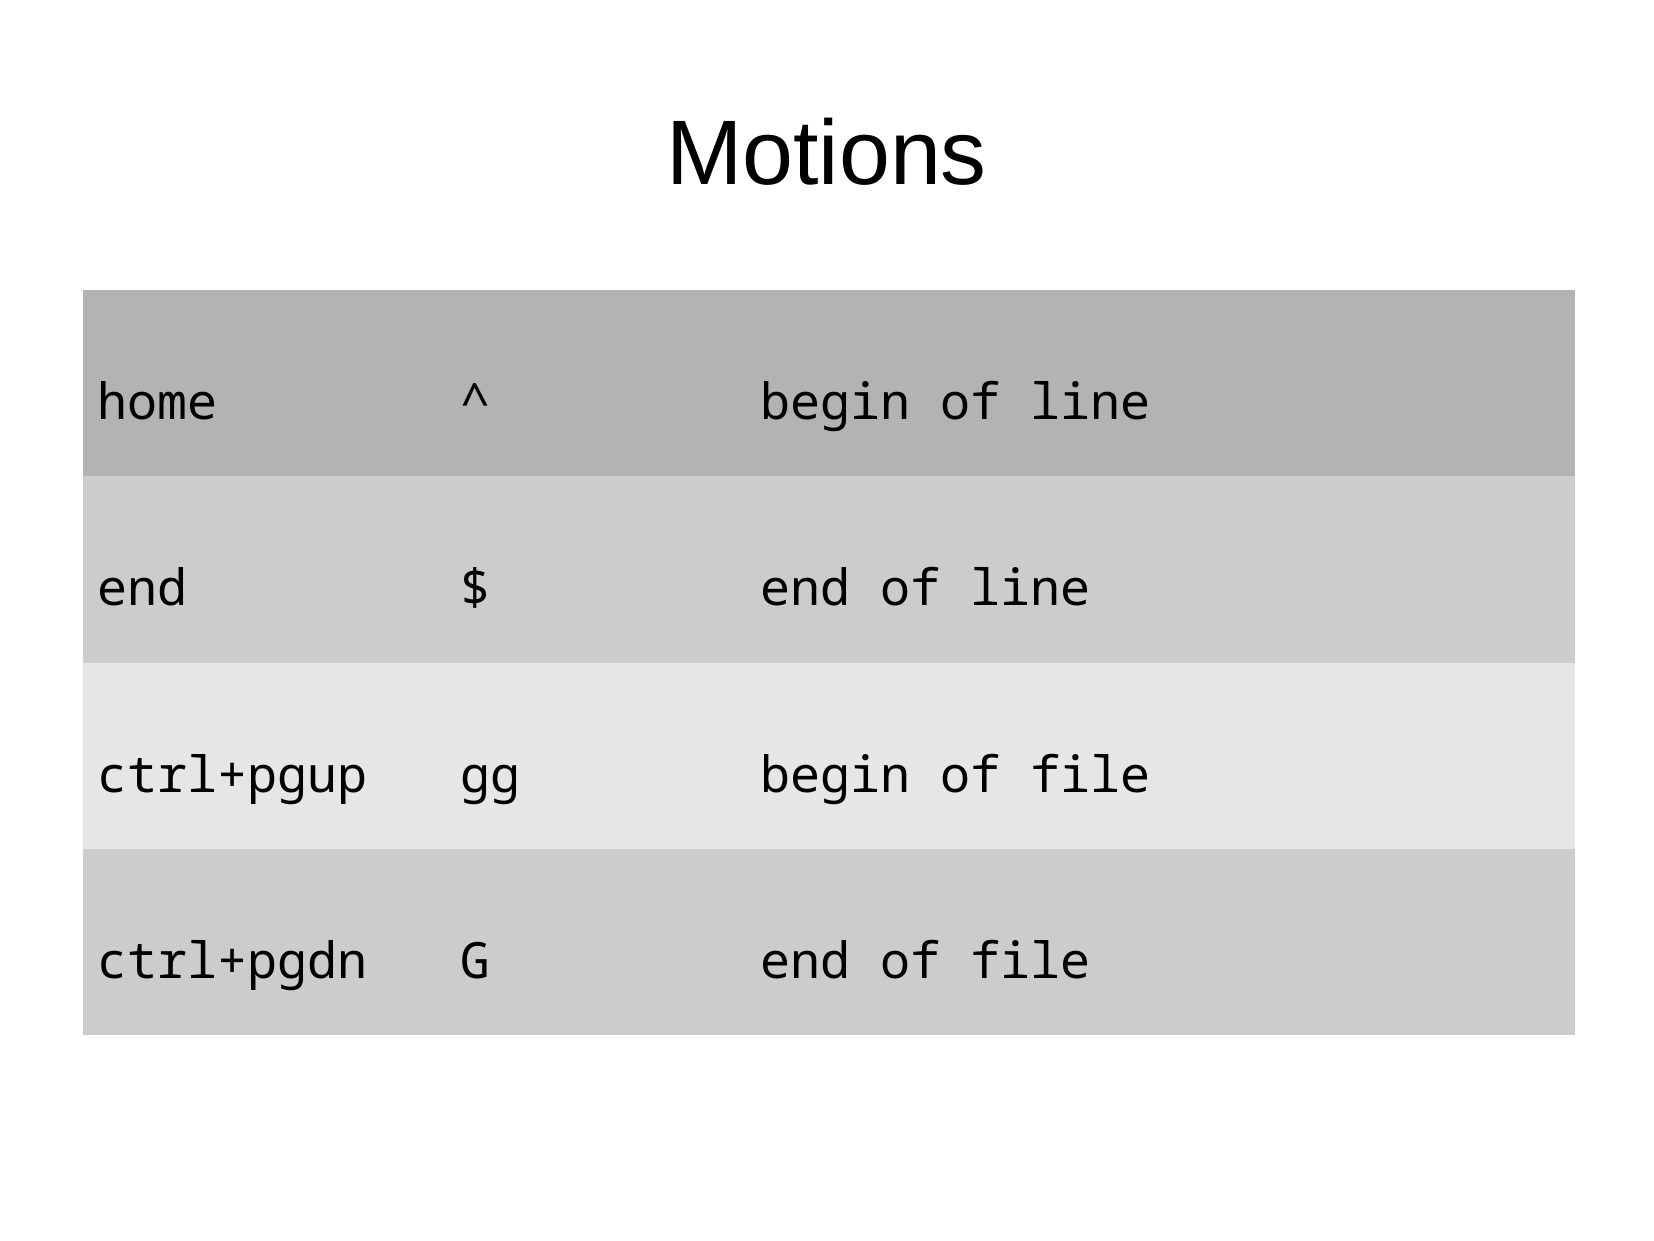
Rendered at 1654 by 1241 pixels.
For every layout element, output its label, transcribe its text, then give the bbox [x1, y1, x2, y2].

table_cell ctrl+pgdn [83, 849, 416, 1035]
title Motions [82, 49, 1571, 257]
table_cell G end of file [416, 849, 1575, 1035]
table_cell gg begin of file [416, 663, 1575, 849]
table_cell end [83, 476, 416, 663]
table_header ^ begin of line [416, 290, 1575, 476]
table_header home [83, 290, 416, 476]
table_cell $ end of line [416, 476, 1575, 663]
table_cell ctrl+pgup [83, 663, 416, 849]
